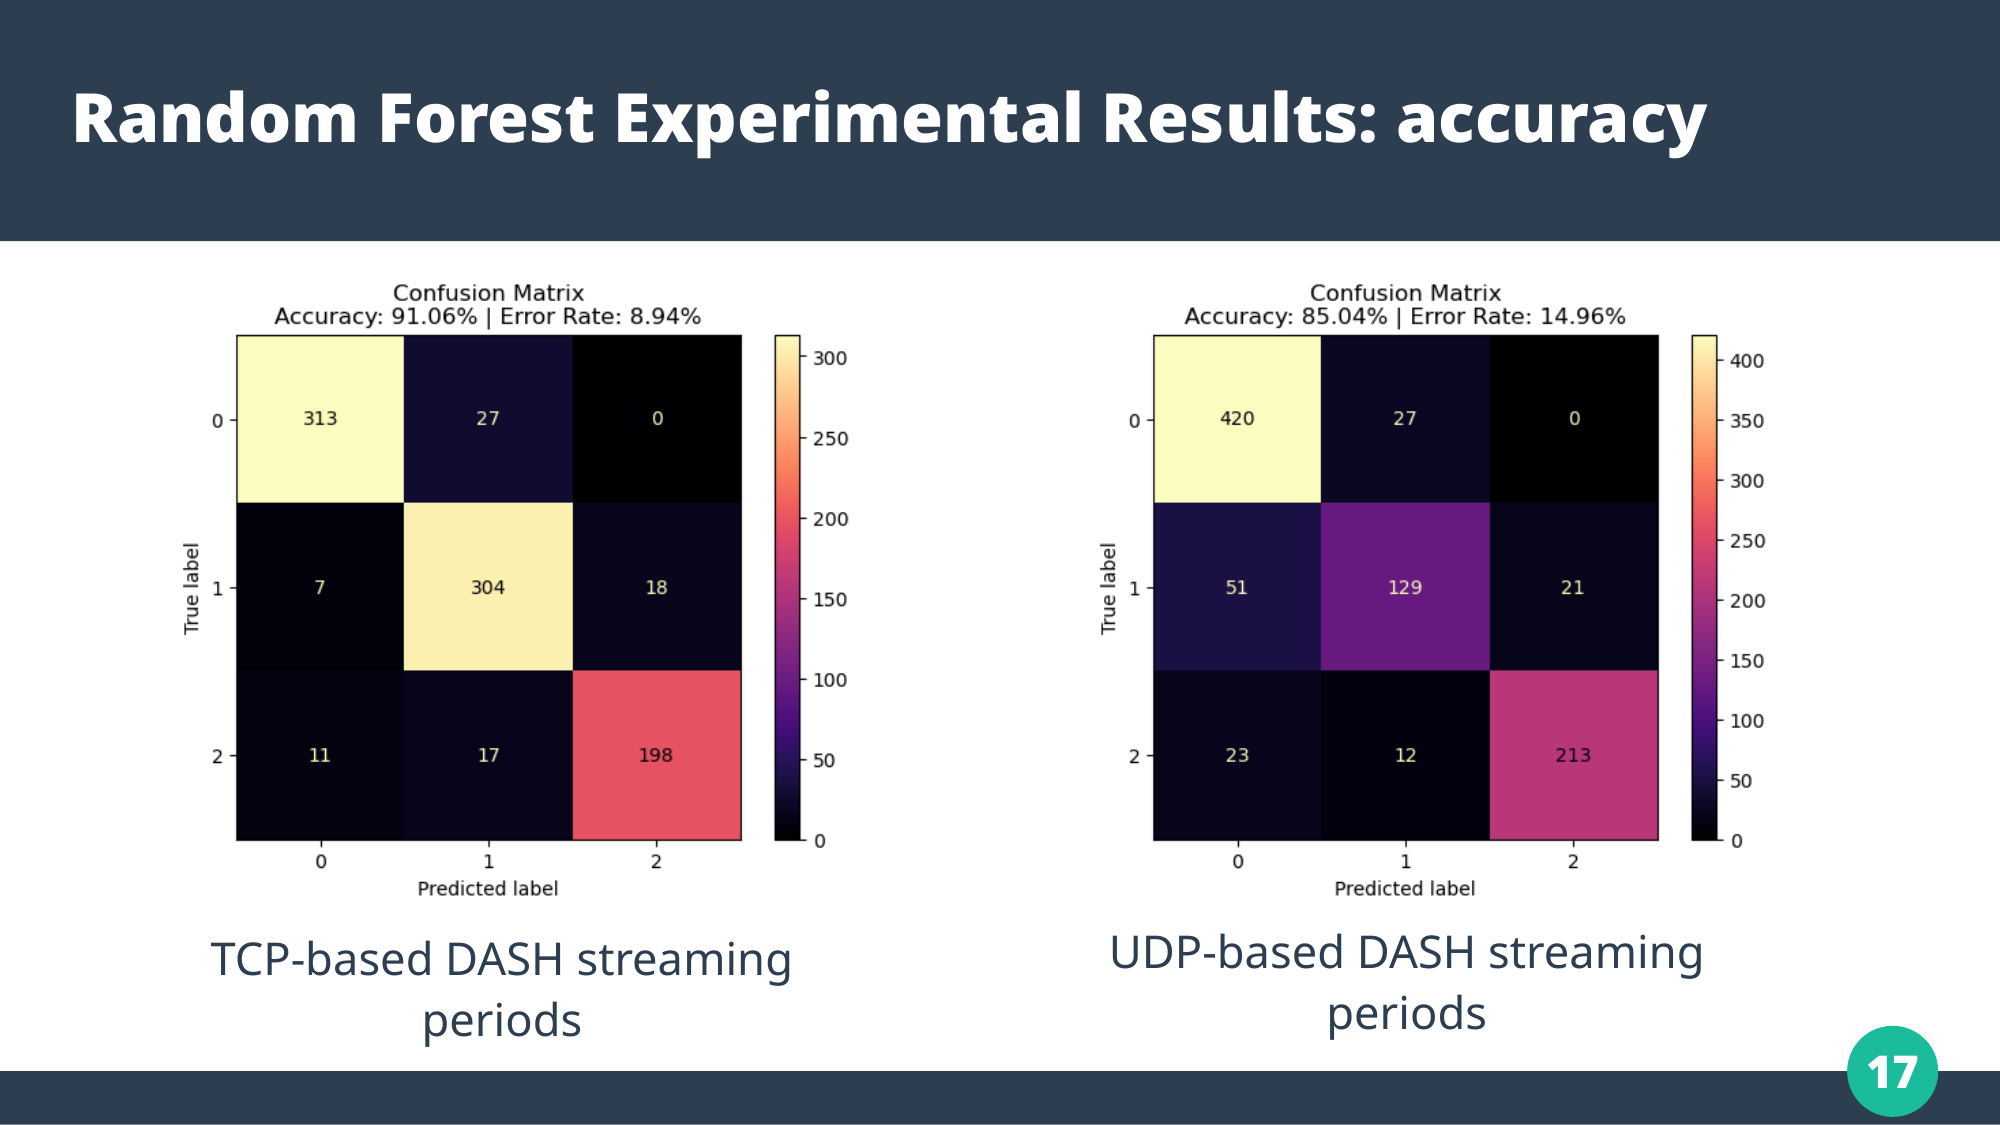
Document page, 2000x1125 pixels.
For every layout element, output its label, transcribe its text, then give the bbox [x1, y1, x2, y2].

picture [1088, 271, 1779, 912]
title Random Forest Experimental Results: accuracy [71, 44, 1929, 188]
picture [171, 271, 862, 912]
text_box UDP-based DASH streaming periods [1094, 915, 1948, 1048]
text_box TCP-based DASH streaming periods [195, 922, 1038, 1055]
